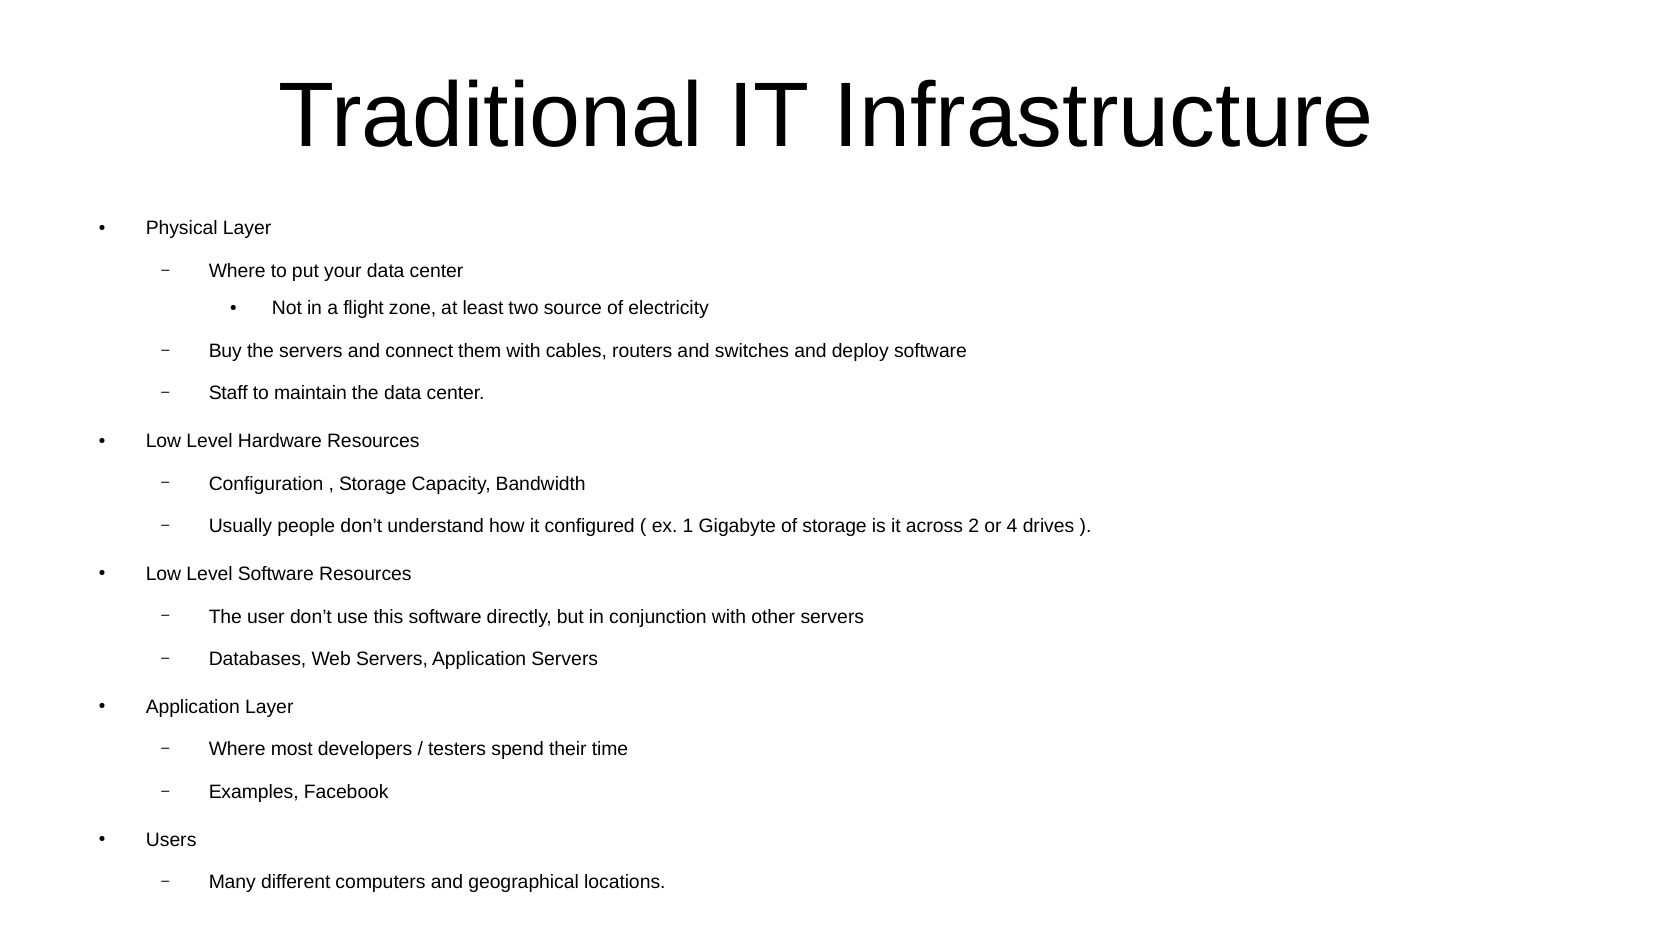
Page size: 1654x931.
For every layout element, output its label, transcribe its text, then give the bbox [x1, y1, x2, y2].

list Physical Layer Where to put your data center Not in a flight zone, at least two source of electricity Buy the servers and connect them with cables, routers and switches and deploy software Staff to maintain the data center. Low Level Hardware Resources Configuration , Storage Capacity, Bandwidth Usually people don’t understand how it configured ( ex. 1 Gigabyte of storage is it across 2 or 4 drives ). Low Level Software Resources The user don’t use this software directly, but in conjunction with other servers Databases, Web Servers, Application Servers Application Layer Where most developers / testers spend their time Examples, Facebook Users Many different computers and geographical locations. [82, 217, 1576, 901]
title Traditional IT Infrastructure [82, 37, 1571, 193]
